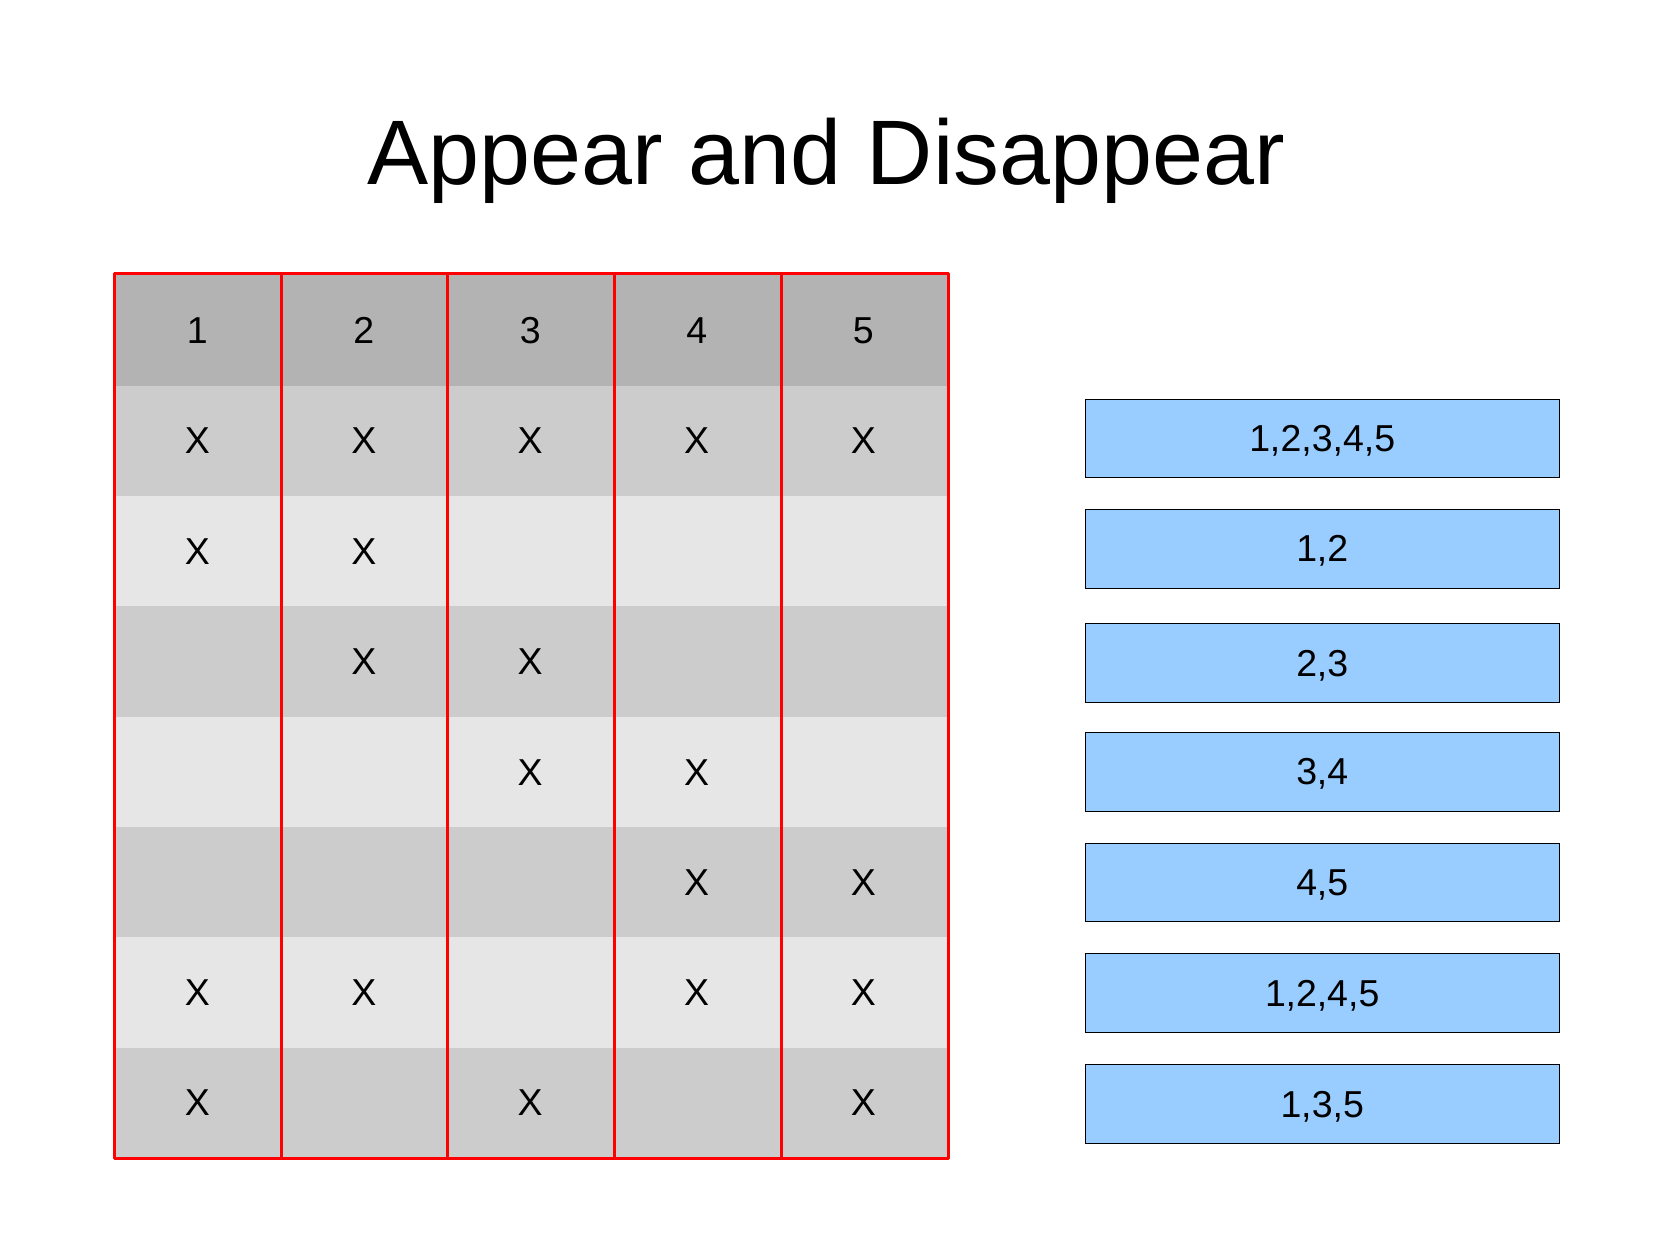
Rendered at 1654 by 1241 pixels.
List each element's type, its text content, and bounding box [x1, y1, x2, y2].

table_cell X [449, 717, 613, 827]
table_header 1 [116, 275, 280, 386]
text_box 4,5 [1085, 843, 1560, 922]
table_cell X [116, 1048, 280, 1157]
table_cell [283, 717, 446, 827]
table_header 3 [449, 275, 613, 386]
table_cell [283, 1048, 446, 1157]
table_header 2 [283, 275, 446, 386]
text_box 3,4 [1085, 732, 1560, 812]
text_box 1,2 [1085, 509, 1560, 589]
table_cell X [616, 827, 780, 937]
table_cell X [449, 606, 613, 717]
table_cell [616, 606, 780, 717]
table_cell X [449, 1048, 613, 1157]
text_box 2,3 [1085, 623, 1560, 703]
table_cell X [616, 717, 780, 827]
table_cell X [783, 386, 947, 496]
table_cell X [116, 937, 280, 1048]
table_cell [783, 496, 947, 606]
table_header 5 [783, 275, 947, 386]
table_cell X [616, 937, 780, 1048]
table_cell X [283, 937, 446, 1048]
table_cell [116, 717, 280, 827]
table_cell X [783, 1048, 947, 1157]
table_cell X [283, 606, 446, 717]
table_cell X [116, 386, 280, 496]
table_cell [616, 496, 780, 606]
table_cell X [616, 386, 780, 496]
table_cell [449, 827, 613, 937]
table_cell X [783, 827, 947, 937]
table_cell X [283, 496, 446, 606]
table_cell X [783, 937, 947, 1048]
title Appear and Disappear [82, 49, 1571, 257]
table_cell X [116, 496, 280, 606]
table_cell [116, 827, 280, 937]
table_cell [783, 606, 947, 717]
table_header 4 [616, 275, 780, 386]
table_cell [116, 606, 280, 717]
table_cell [283, 827, 446, 937]
table_cell [783, 717, 947, 827]
table_cell [449, 937, 613, 1048]
text_box 1,2,4,5 [1085, 953, 1560, 1033]
table_cell X [283, 386, 446, 496]
table_cell X [449, 386, 613, 496]
table_cell [616, 1048, 780, 1157]
table_cell [449, 496, 613, 606]
text_box 1,3,5 [1085, 1064, 1560, 1144]
text_box 1,2,3,4,5 [1085, 399, 1560, 478]
